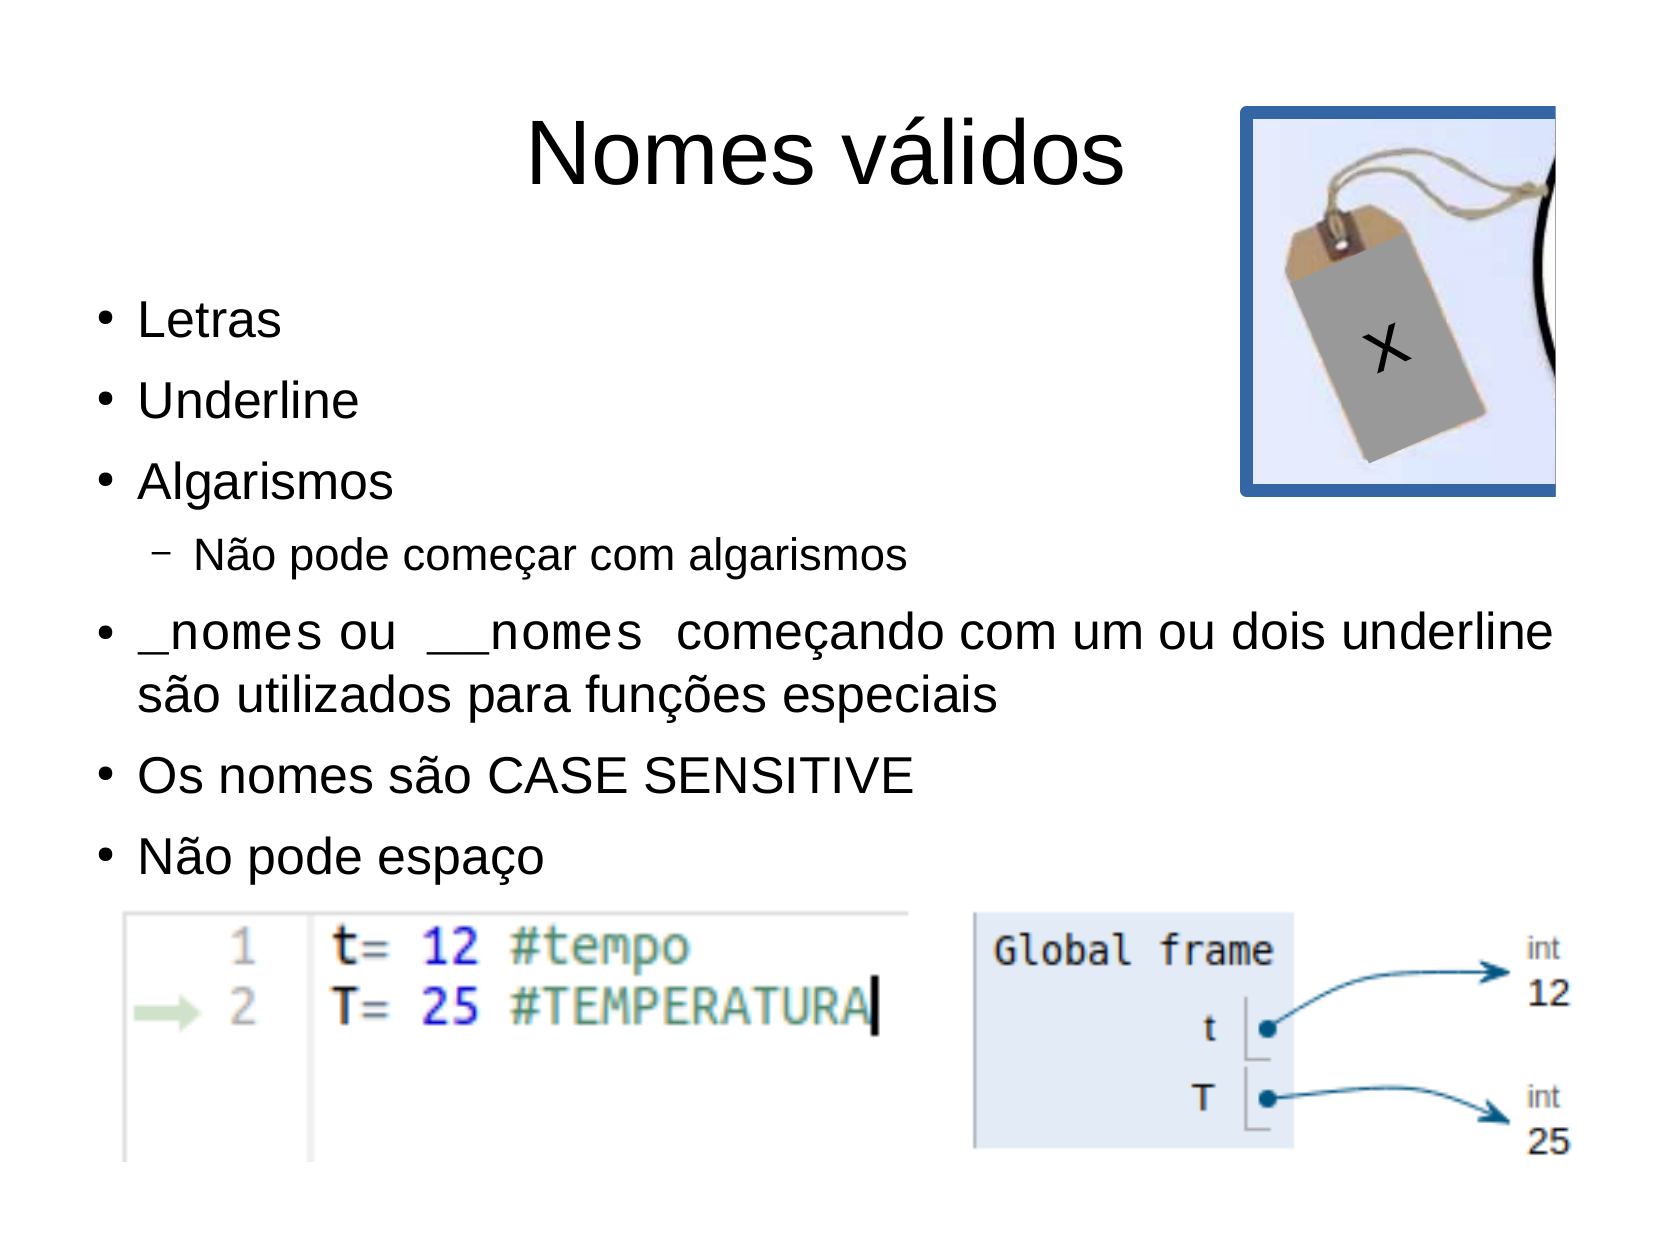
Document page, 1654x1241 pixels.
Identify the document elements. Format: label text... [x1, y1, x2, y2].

picture [1240, 106, 1556, 497]
list Letras Underline Algarismos Não pode começar com algarismos _nomes ou __nomes começando com um ou dois underline são utilizados para funções especiais Os nomes são CASE SENSITIVE Não pode espaço [82, 290, 1571, 894]
title Nomes válidos [82, 49, 1571, 257]
picture [94, 893, 1620, 1193]
